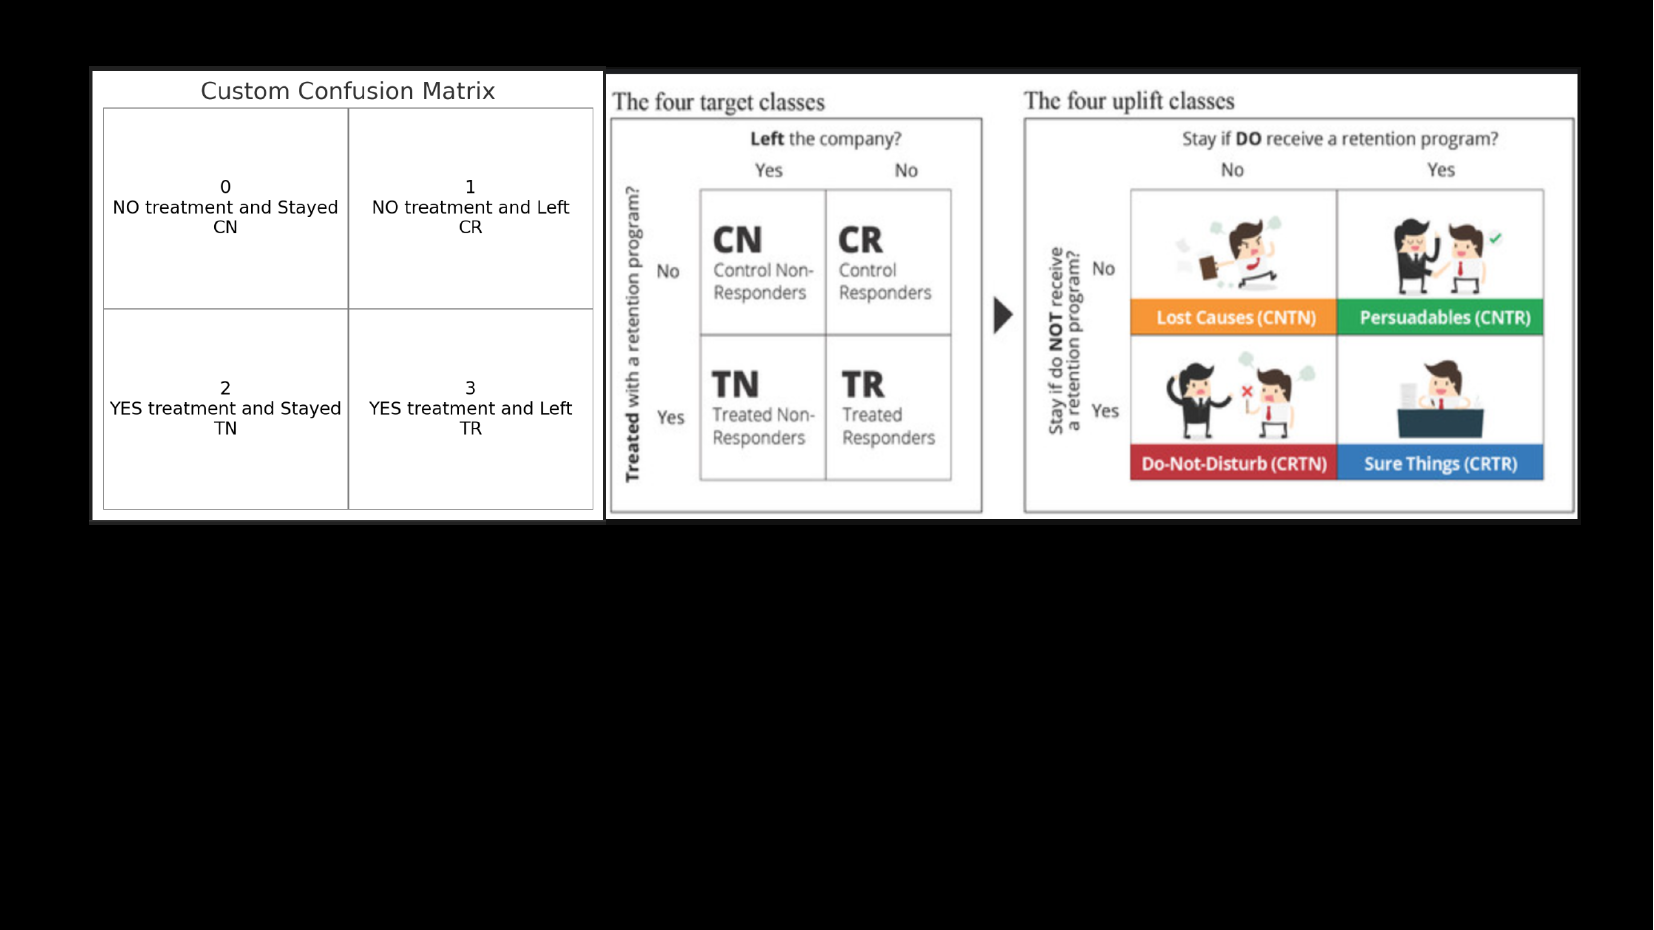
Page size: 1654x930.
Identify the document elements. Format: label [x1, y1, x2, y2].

picture [89, 66, 1581, 526]
